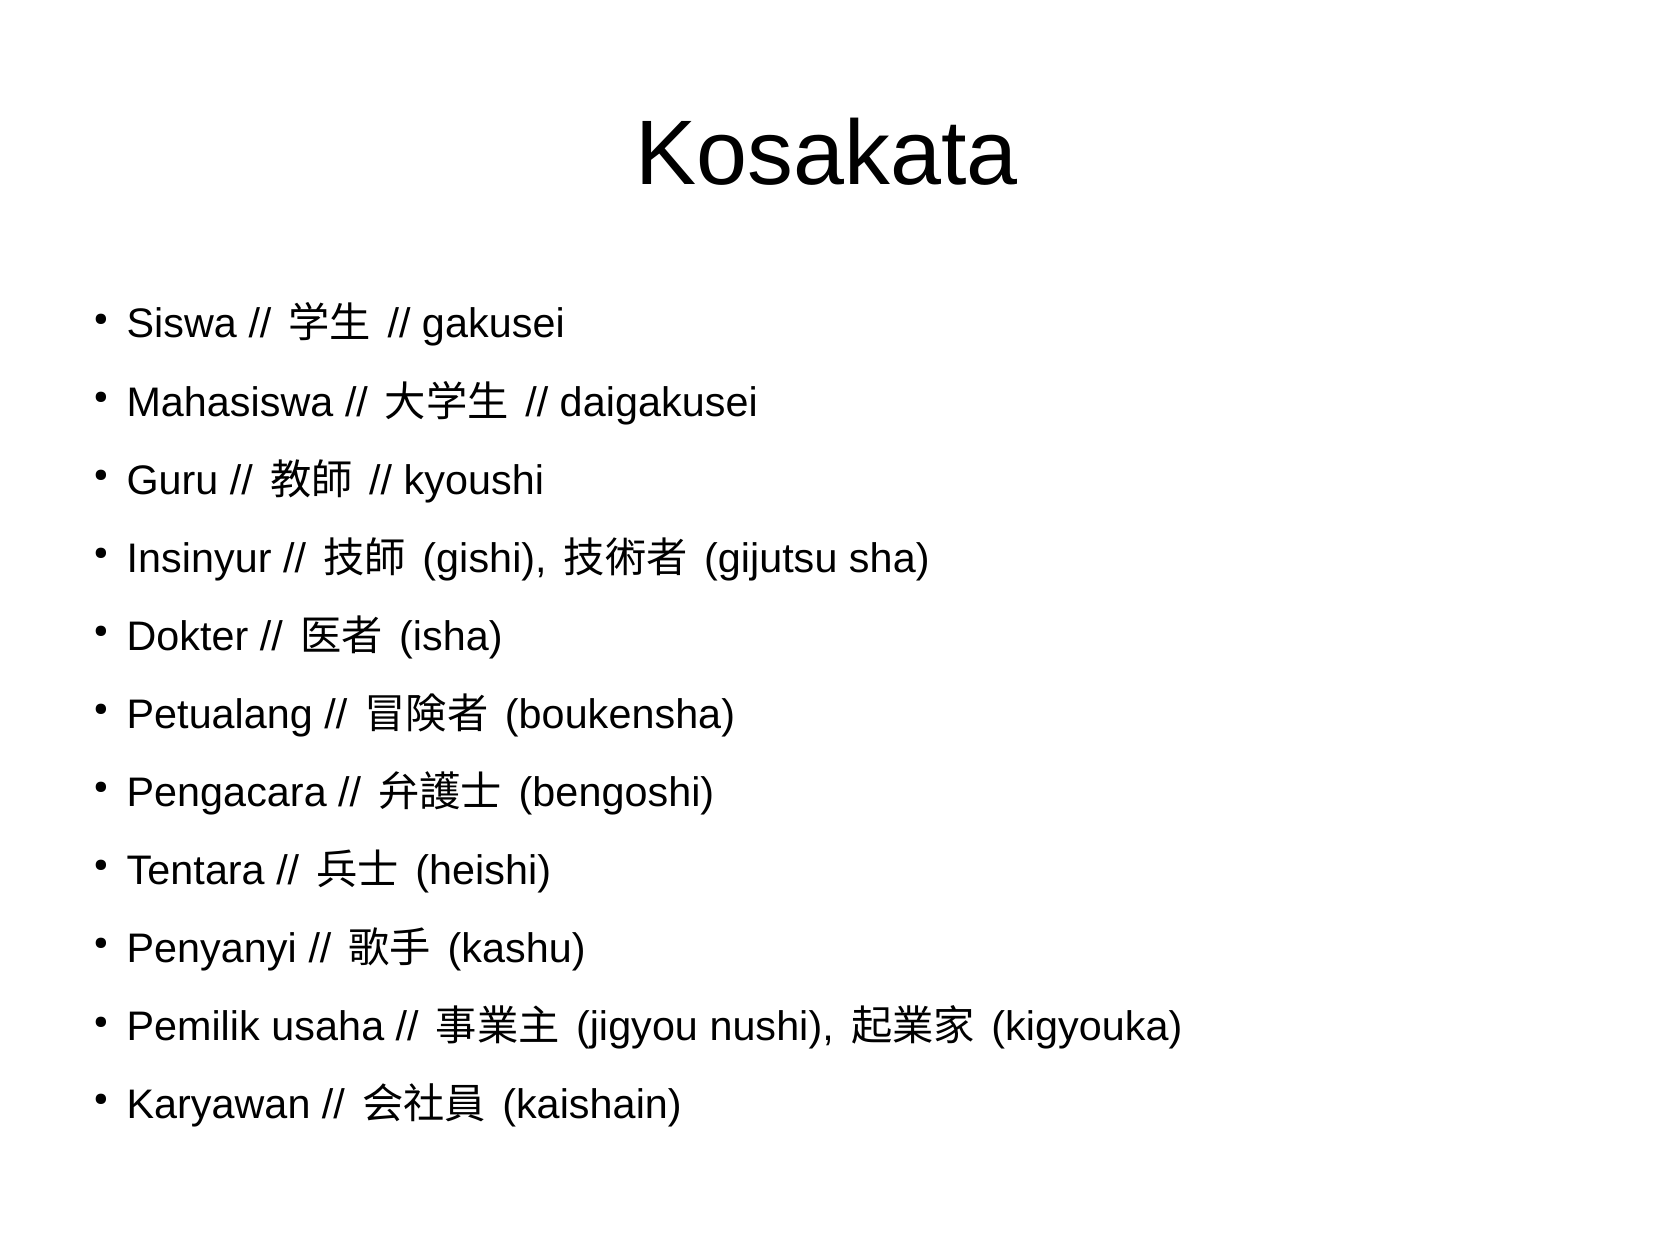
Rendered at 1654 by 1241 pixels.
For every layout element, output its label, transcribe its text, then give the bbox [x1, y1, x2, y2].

list Siswa // 学生 // gakusei Mahasiswa // 大学生 // daigakusei Guru // 教師 // kyoushi Insinyur // 技師 (gishi), 技術者 (gijutsu sha) Dokter // 医者 (isha) Petualang // 冒険者 (boukensha) Pengacara // 弁護士 (bengoshi) Tentara // 兵士 (heishi) Penyanyi // 歌手 (kashu) Pemilik usaha // 事業主 (jigyou nushi), 起業家 (kigyouka) Karyawan // 会社員 (kaishain) [82, 290, 1571, 1141]
title Kosakata [82, 49, 1571, 257]
